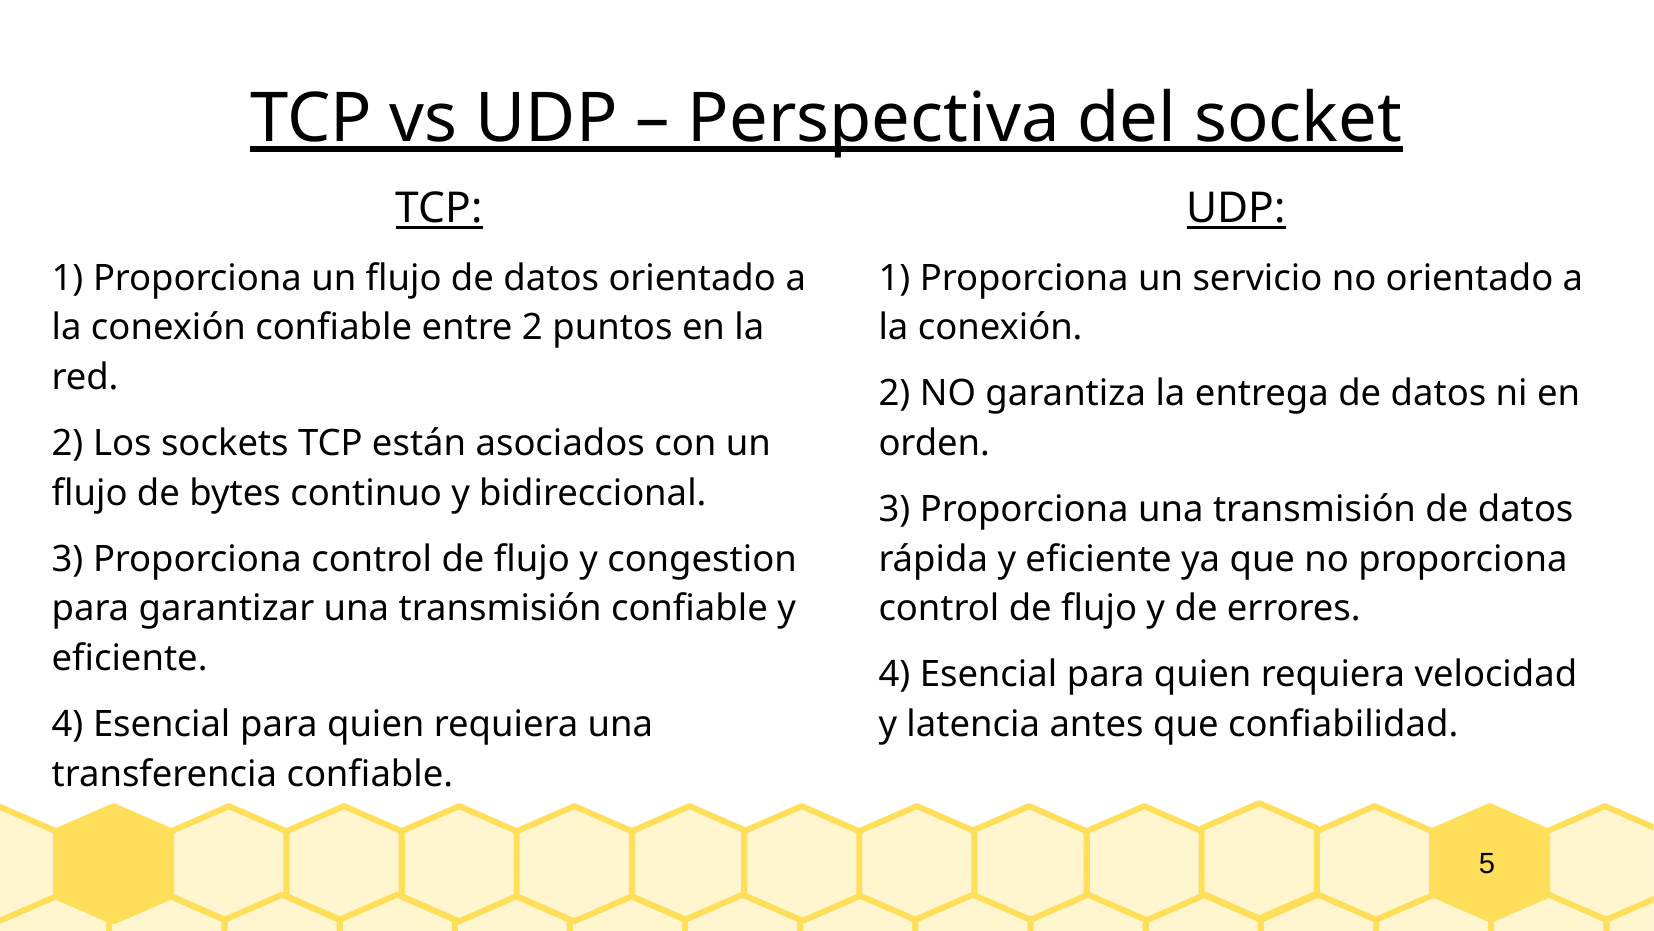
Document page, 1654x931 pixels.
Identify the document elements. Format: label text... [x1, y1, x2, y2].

list TCP: 1) Proporciona un flujo de datos orientado a la conexión confiable entre 2 puntos en la red. 2) Los sockets TCP están asociados con un flujo de bytes continuo y bidireccional. 3) Proporciona control de flujo y congestion para garantizar una transmisión confiable y eficiente. 4) Esencial para quien requiera una transferencia confiable. [0, 177, 826, 798]
title TCP vs UDP – Perspectiva del socket [82, 37, 1571, 177]
list UDP: 1) Proporciona un servicio no orientado a la conexión. 2) NO garantiza la entrega de datos ni en orden. 3) Proporciona una transmisión de datos rápida y eficiente ya que no proporciona control de flujo y de errores. 4) Esencial para quien requiera velocidad y latencia antes que confiabilidad. [826, 177, 1595, 798]
